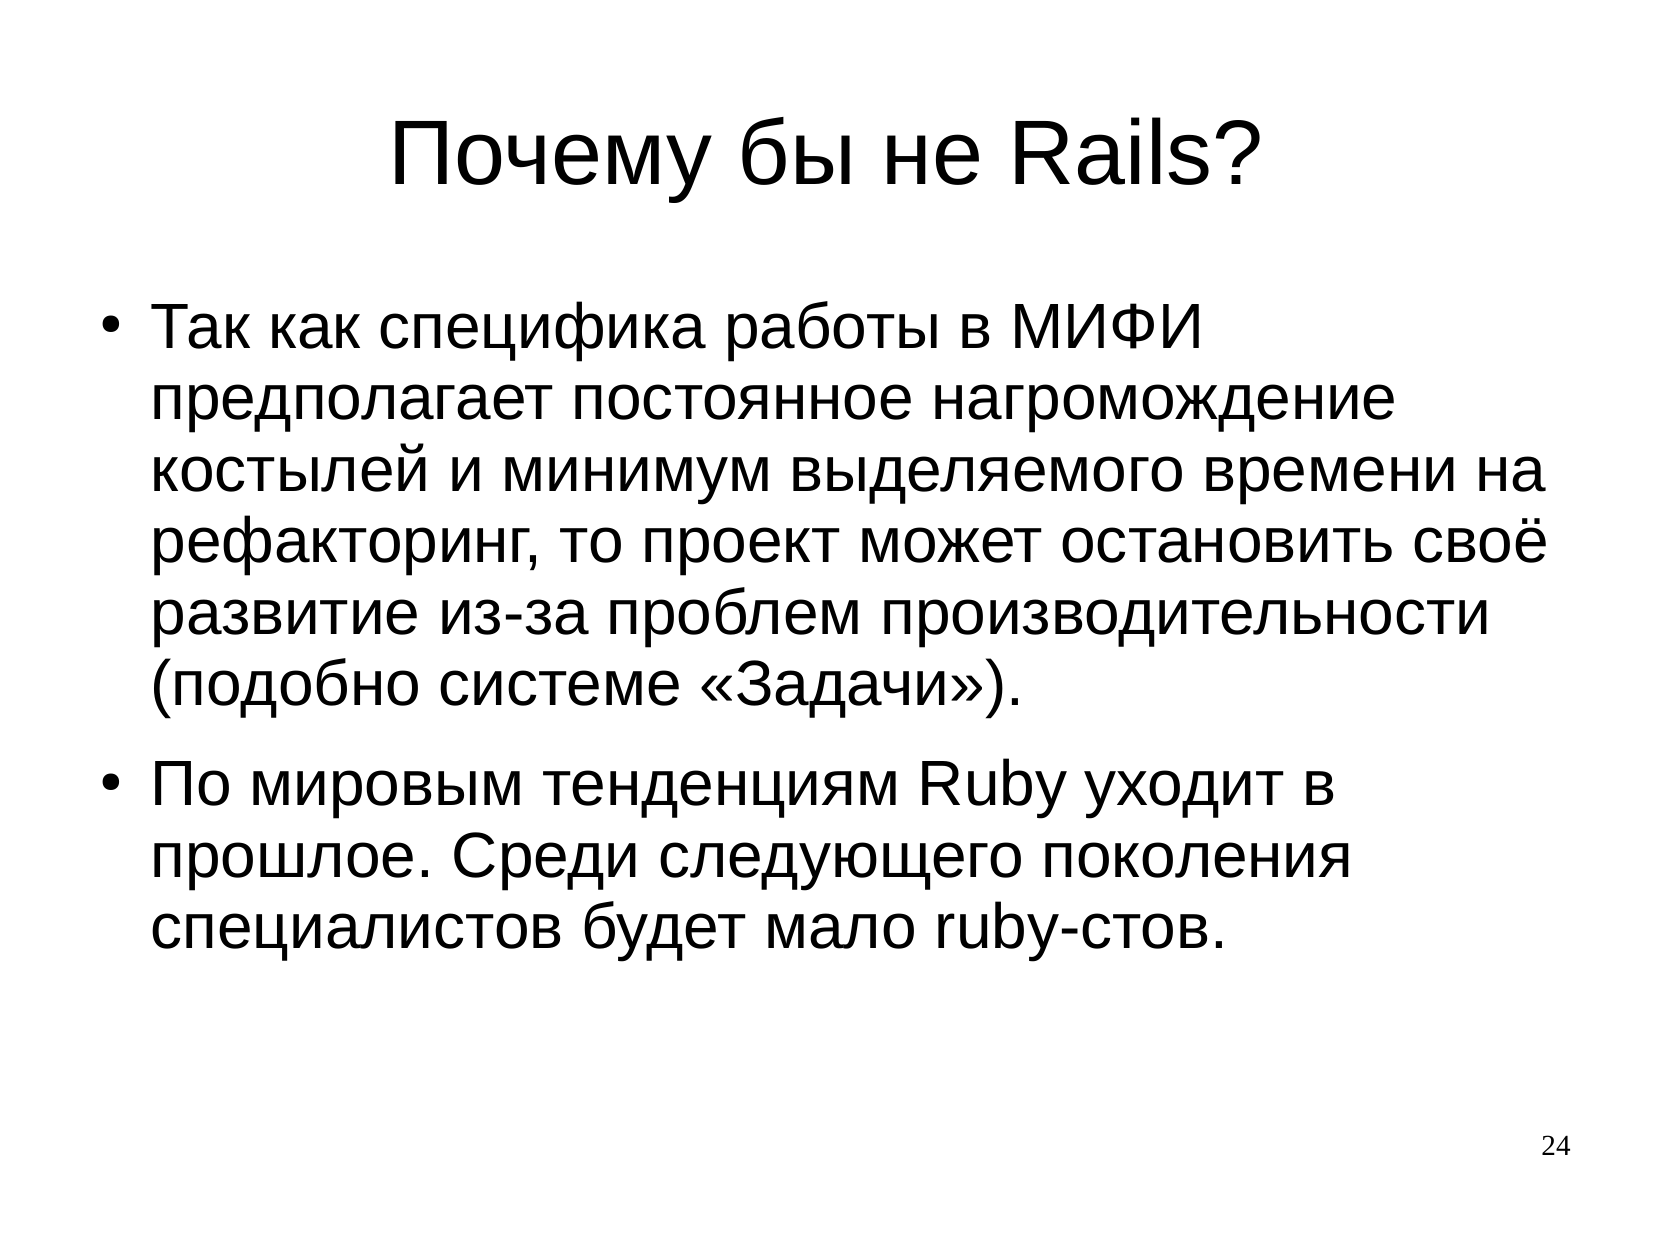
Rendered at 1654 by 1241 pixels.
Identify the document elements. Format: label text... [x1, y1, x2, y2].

list Так как специфика работы в МИФИ предполагает постоянное нагромождение костылей и минимум выделяемого времени на рефакторинг, то проект может остановить своё развитие из-за проблем производительности (подобно системе «Задачи»). По мировым тенденциям Ruby уходит в прошлое. Среди следующего поколения специалистов будет мало ruby-стов. [82, 290, 1571, 1010]
title Почему бы не Rails? [82, 49, 1571, 257]
